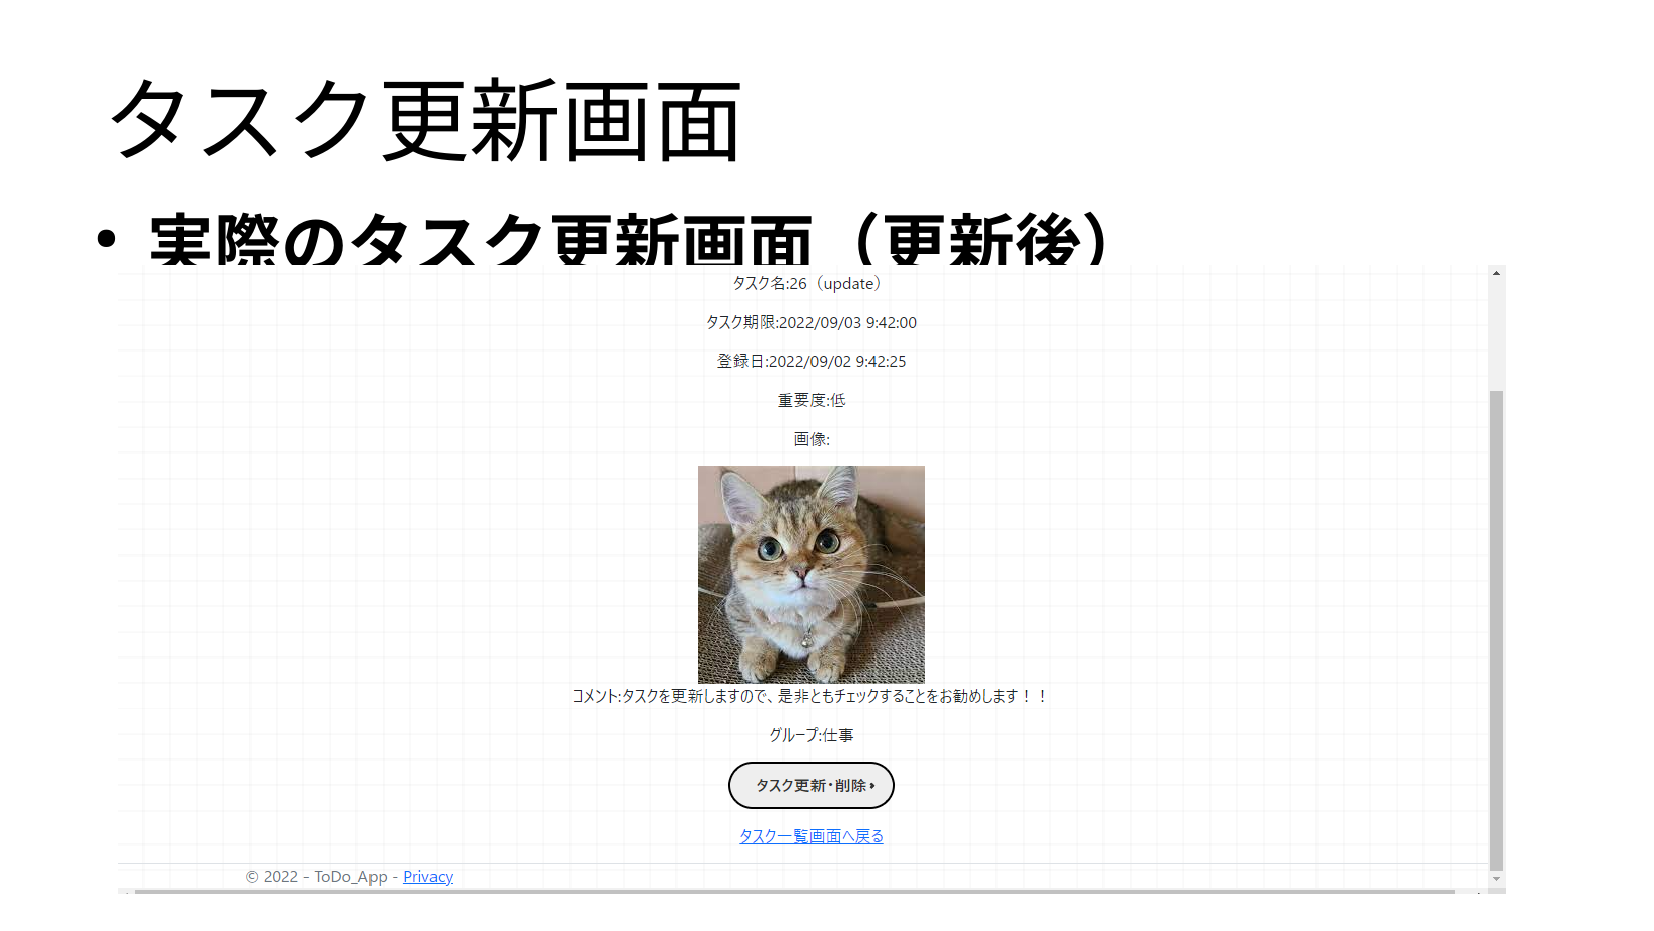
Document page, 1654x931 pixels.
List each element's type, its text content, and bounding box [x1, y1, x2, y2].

title タスク更新画面 [82, 37, 1571, 193]
picture [118, 265, 1506, 895]
list 実際のタスク更新画面（更新後） [76, 192, 1565, 732]
